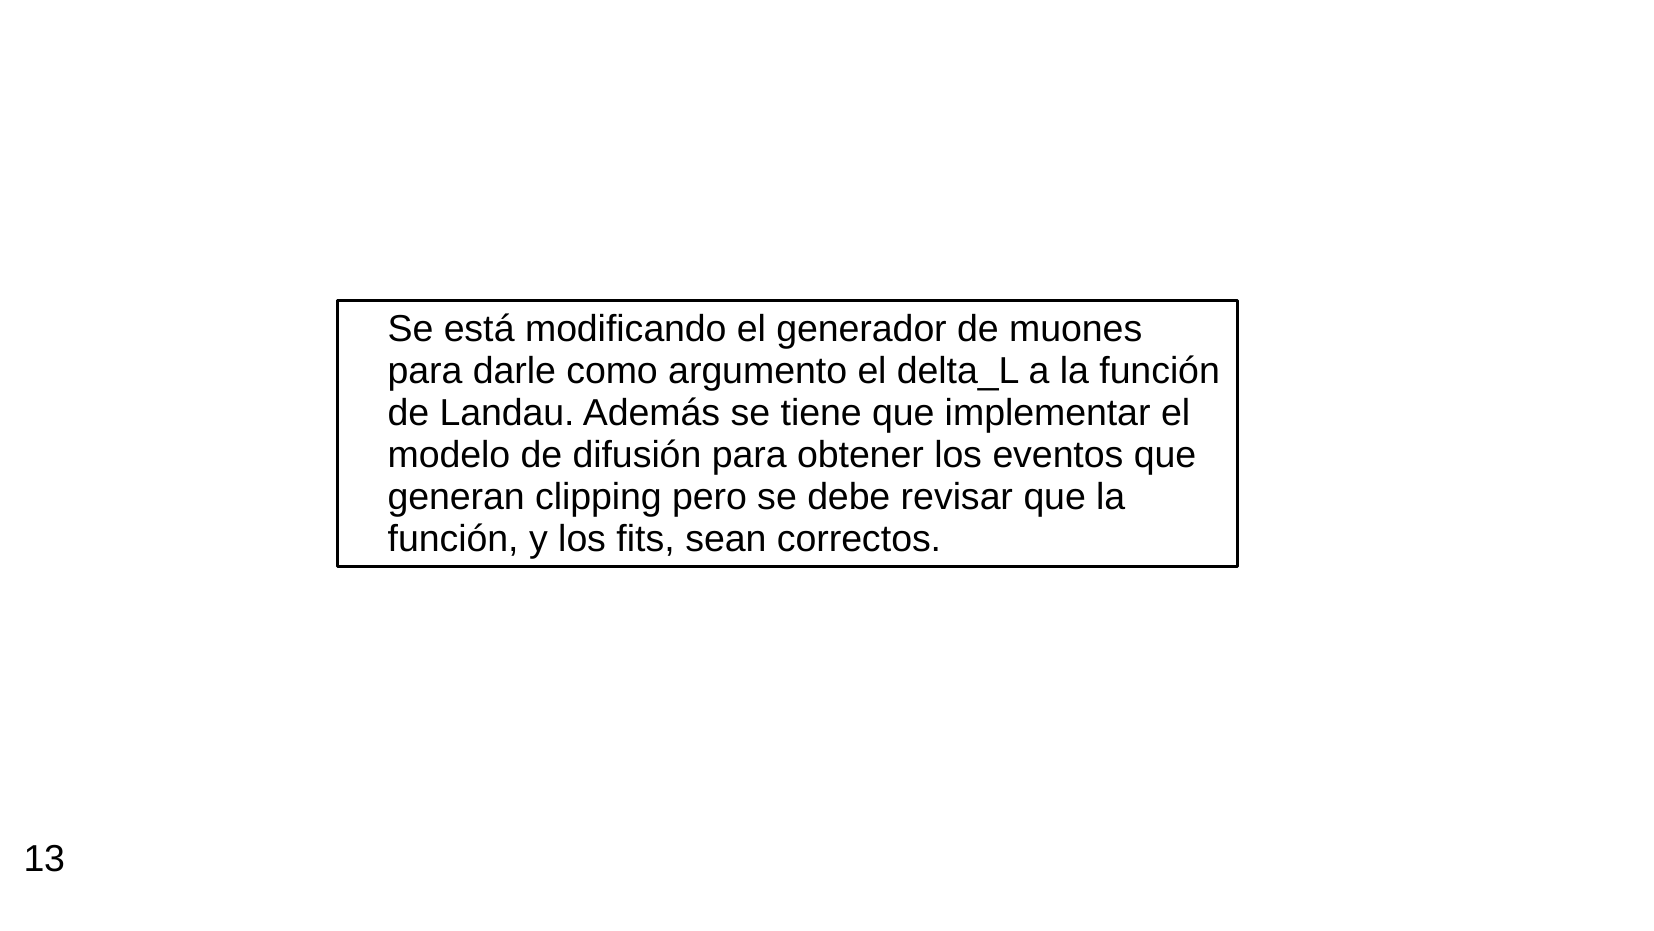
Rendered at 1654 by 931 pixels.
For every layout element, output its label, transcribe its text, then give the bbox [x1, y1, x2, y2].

text_box Se está modificando el generador de muones para darle como argumento el delta_L a la función de Landau. Además se tiene que implementar el modelo de difusión para obtener los eventos que generan clipping pero se debe revisar que la función, y los fits, sean correctos. [337, 300, 1238, 567]
text_box <number> [8, 829, 638, 901]
